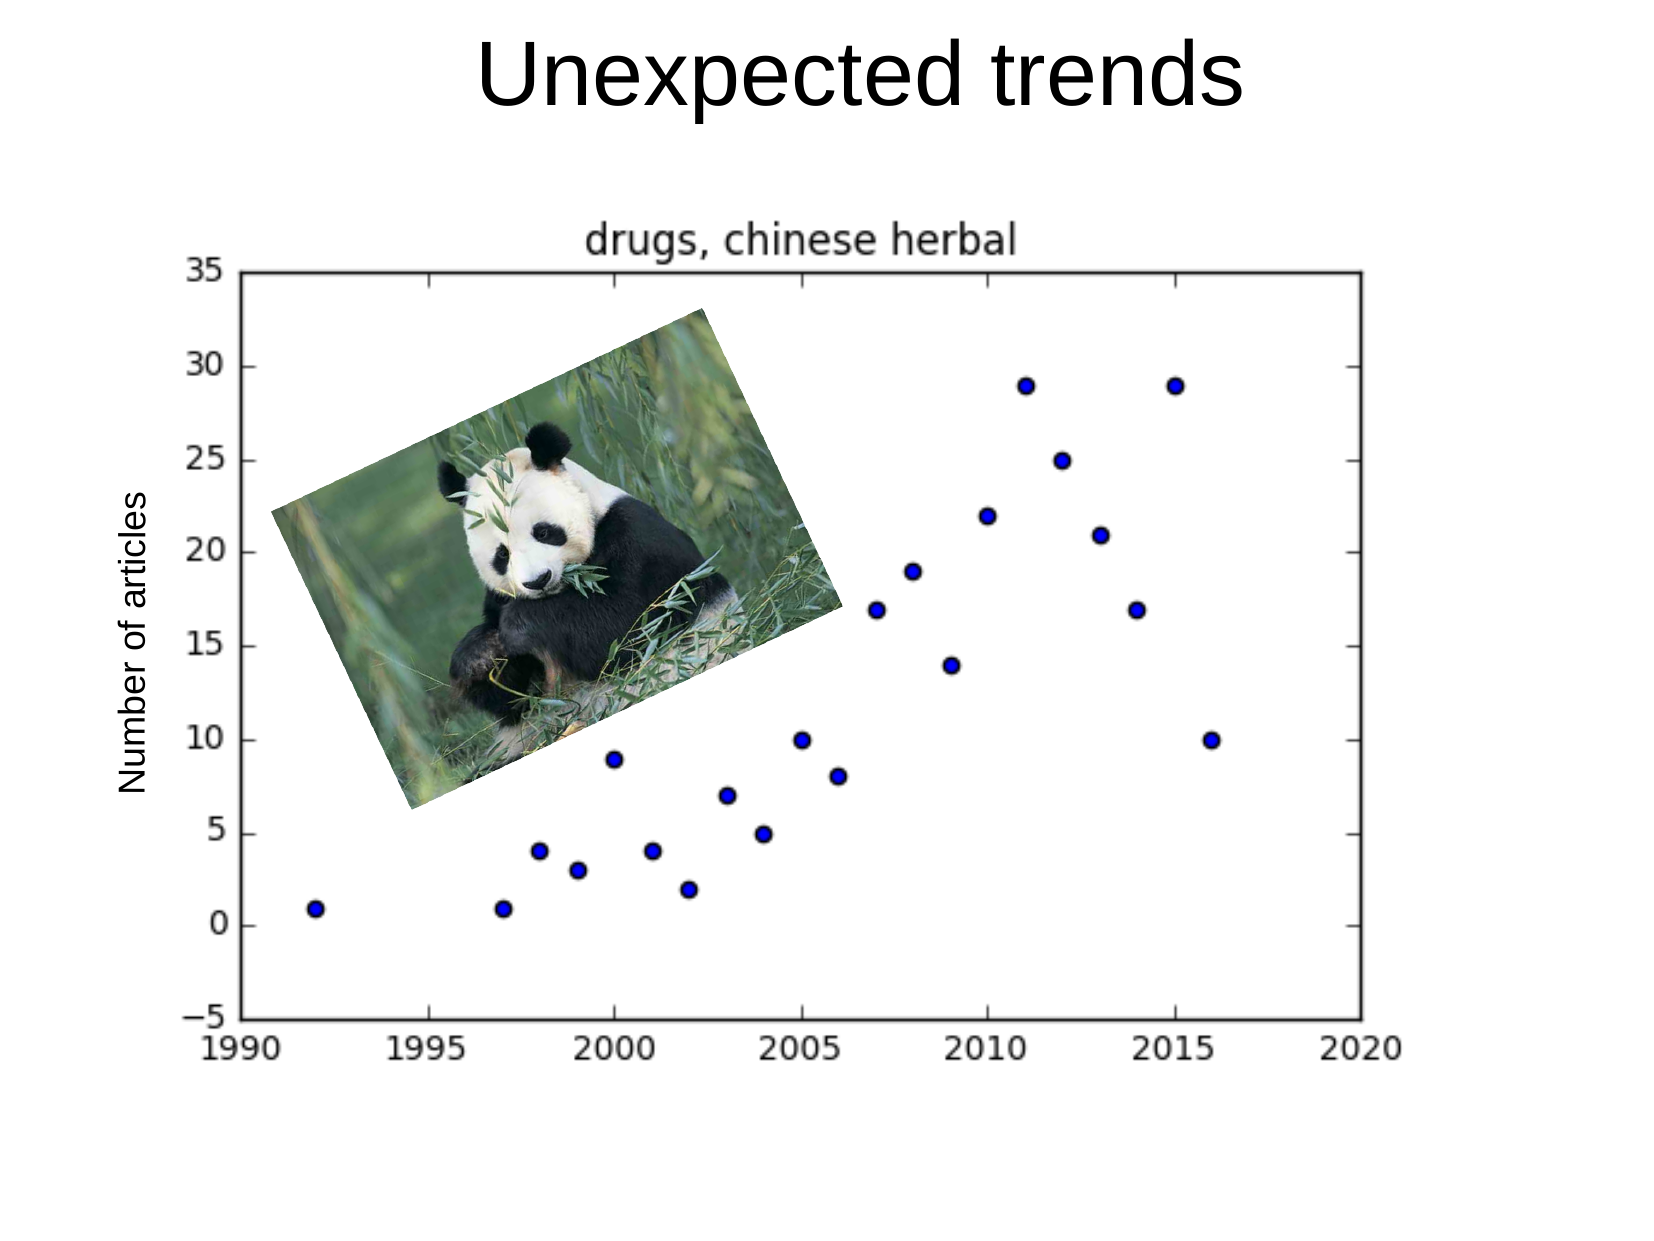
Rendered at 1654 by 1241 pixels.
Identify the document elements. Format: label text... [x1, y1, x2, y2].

title Unexpected trends [116, 0, 1606, 178]
picture [60, 176, 1505, 1141]
text_box Number of articles [103, 299, 226, 811]
